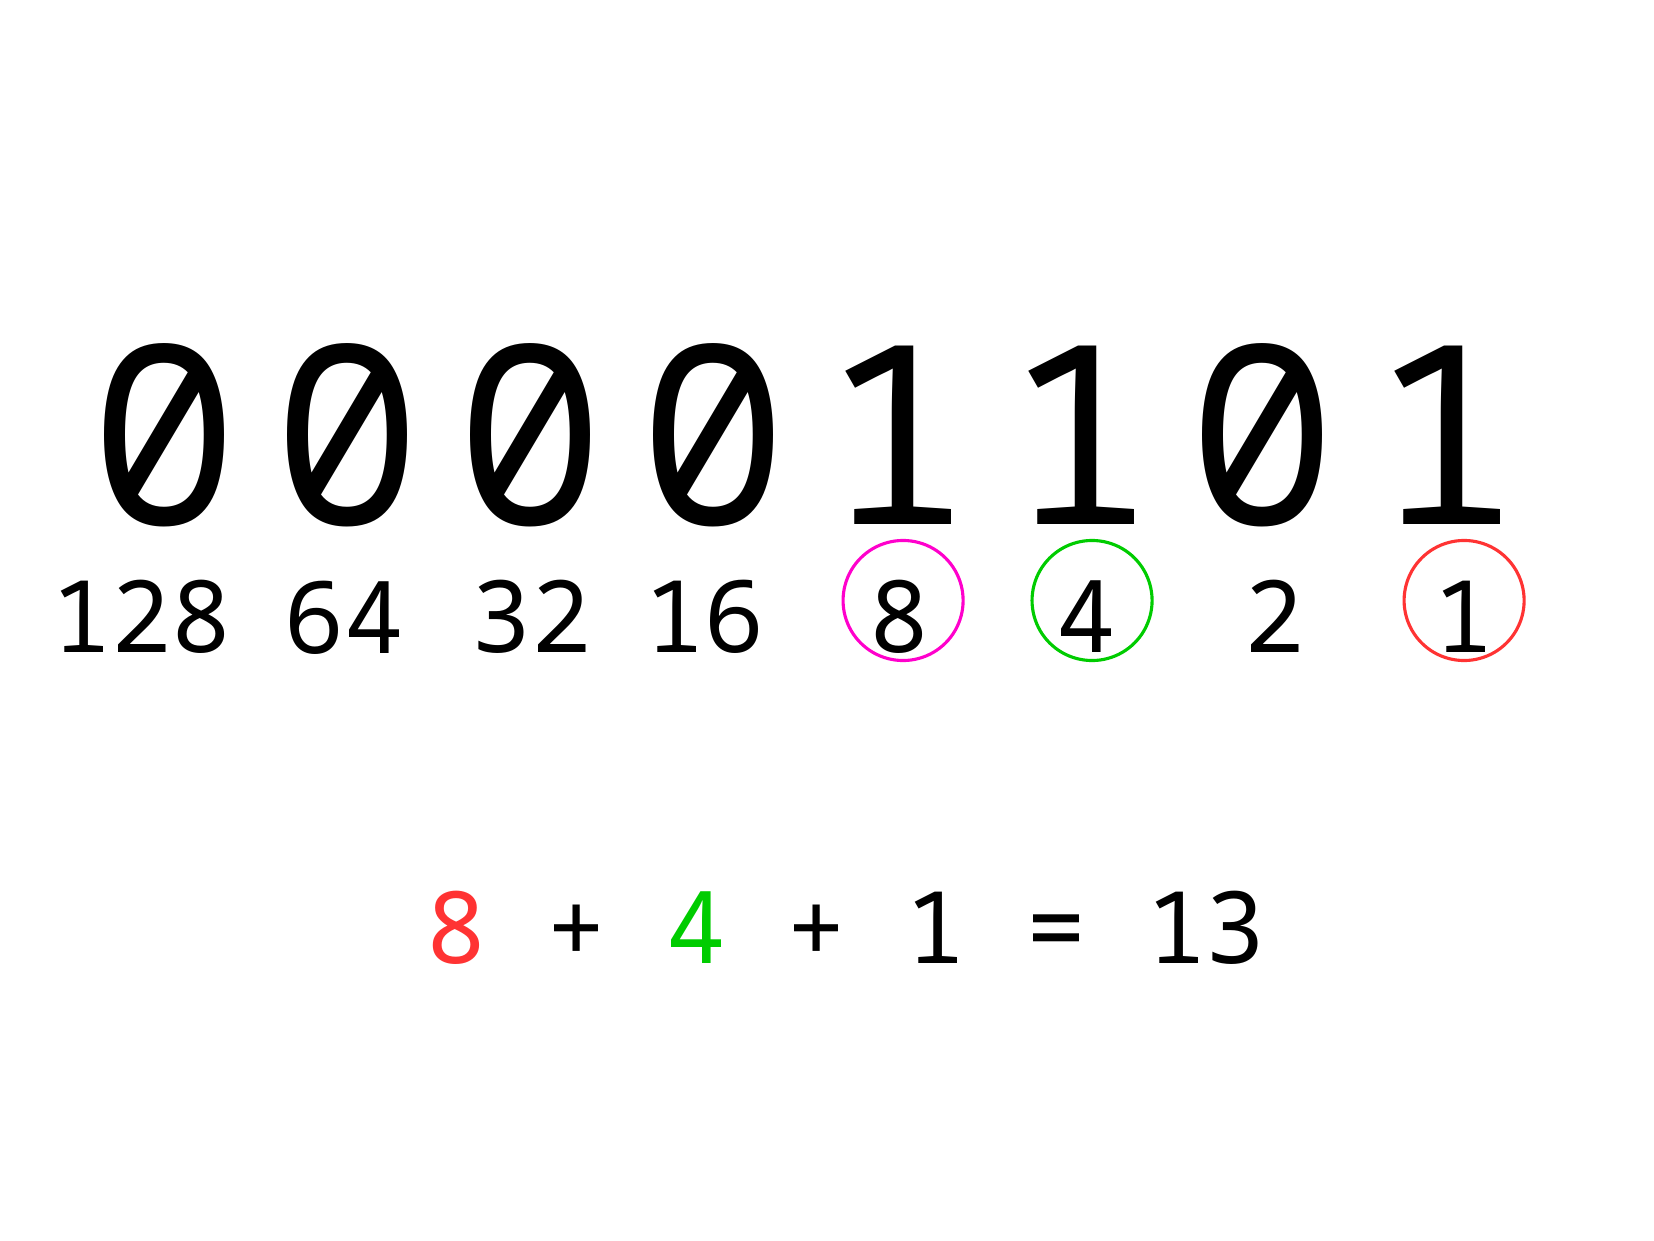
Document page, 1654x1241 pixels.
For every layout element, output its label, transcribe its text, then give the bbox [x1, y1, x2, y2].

text_box 8 [864, 649, 939, 669]
text_box 64 [270, 538, 451, 670]
text_box 128 [36, 537, 271, 669]
text_box 4 [1041, 637, 1126, 669]
text_box 4 [1041, 543, 1126, 658]
text_box 8 [864, 537, 939, 552]
text_box 8 + 4 + 1 = 13 [411, 849, 1291, 981]
text_box 2 [1230, 537, 1314, 669]
text_box 1 [1418, 643, 1503, 669]
text_box 1 [1418, 543, 1503, 658]
text_box 4 [1041, 537, 1126, 564]
text_box 00001101 [75, 249, 1549, 554]
text_box 16 [845, 558, 864, 643]
text_box 32 [456, 537, 630, 669]
text_box 8 [864, 543, 939, 658]
text_box 16 [630, 537, 864, 669]
text_box 1 [1418, 537, 1503, 558]
